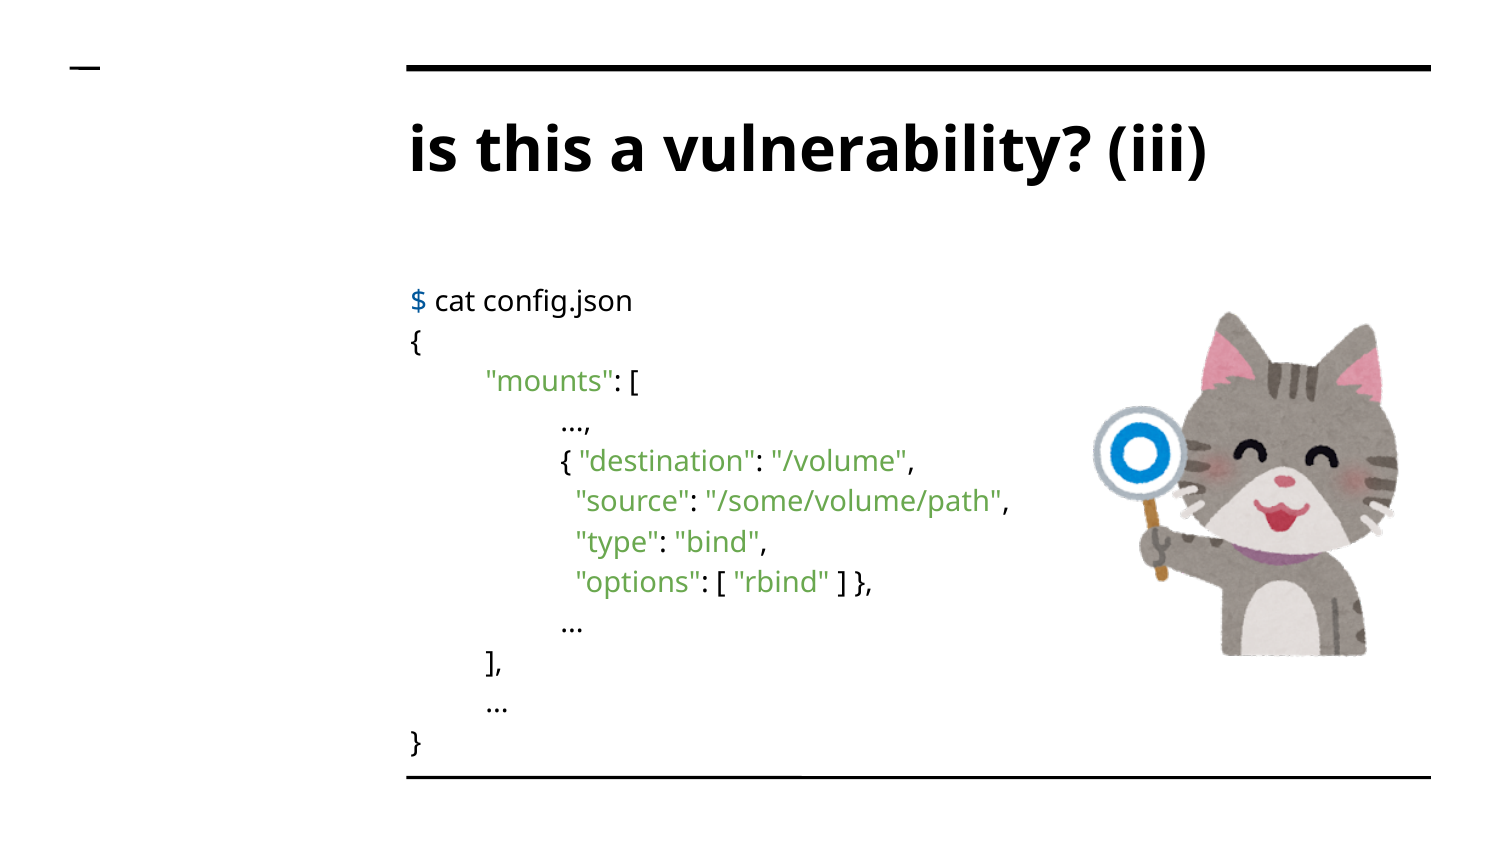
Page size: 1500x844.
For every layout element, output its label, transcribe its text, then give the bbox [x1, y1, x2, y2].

list $ cat config.json { "mounts": [ ..., { "destination": "/volume", "source": "/some/volume/path", "type": "bind", "options": [ "rbind" ] }, ... ], ... } [395, 261, 1433, 755]
picture [1085, 303, 1431, 668]
title is this a vulnerability? (iii) [393, 94, 1431, 199]
